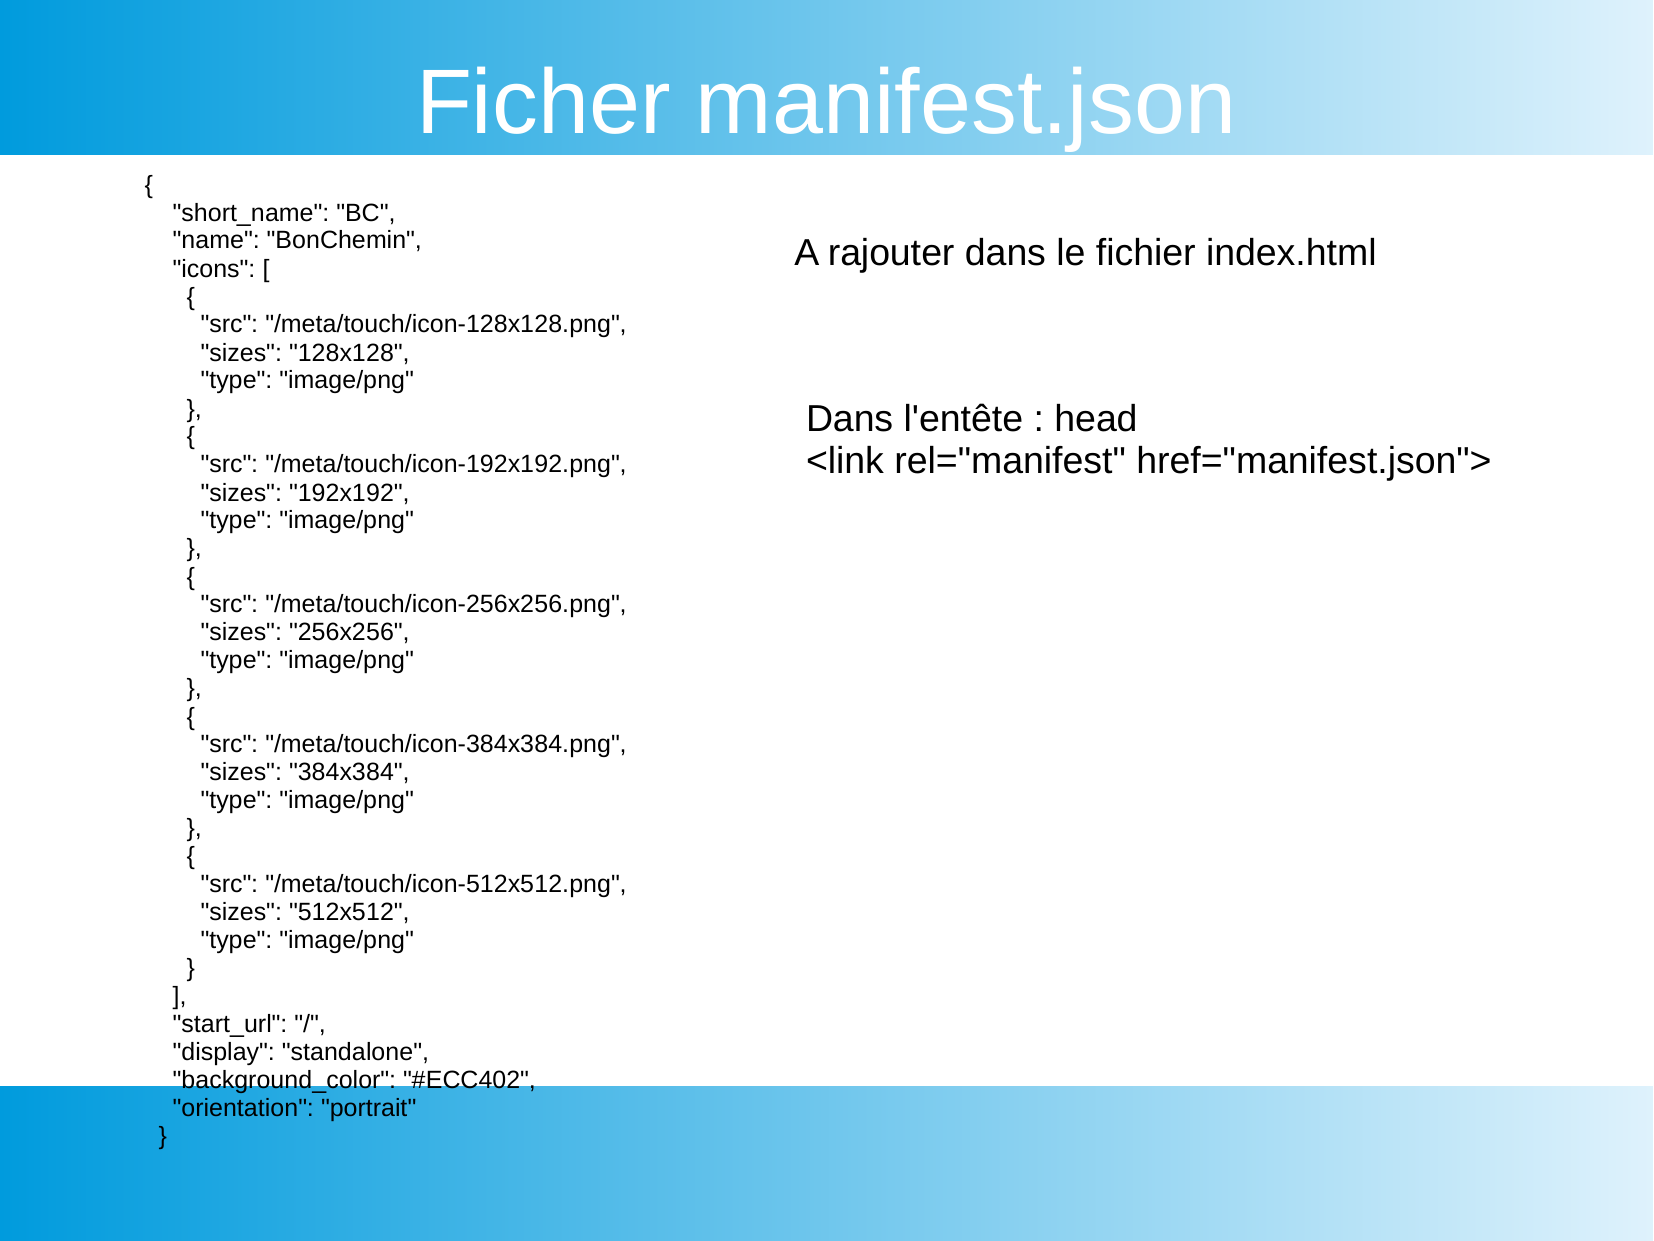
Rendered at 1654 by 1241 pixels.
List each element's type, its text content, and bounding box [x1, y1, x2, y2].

text_box Dans l'entête : head <link rel="manifest" href="manifest.json"> [791, 389, 1524, 489]
text_box { "short_name": "BC", "name": "BonChemin", "icons": [ { "src": "/meta/touch/icon-128x128.png", "sizes": "128x128", "type": "image/png" }, { "src": "/meta/touch/icon-192x192.png", "sizes": "192x192", "type": "image/png" }, { "src": "/meta/touch/icon-256x256.png", "sizes": "256x256", "type": "image/png" }, { "src": "/meta/touch/icon-384x384.png", "sizes": "384x384", "type": "image/png" }, { "src": "/meta/touch/icon-512x512.png", "sizes": "512x512", "type": "image/png" } ], "start_url": "/", "display": "standalone", "background_color": "#ECC402", "orientation": "portrait" } [129, 162, 733, 1158]
title Ficher manifest.json [82, 49, 1571, 155]
text_box A rajouter dans le fichier index.html [779, 224, 1512, 282]
